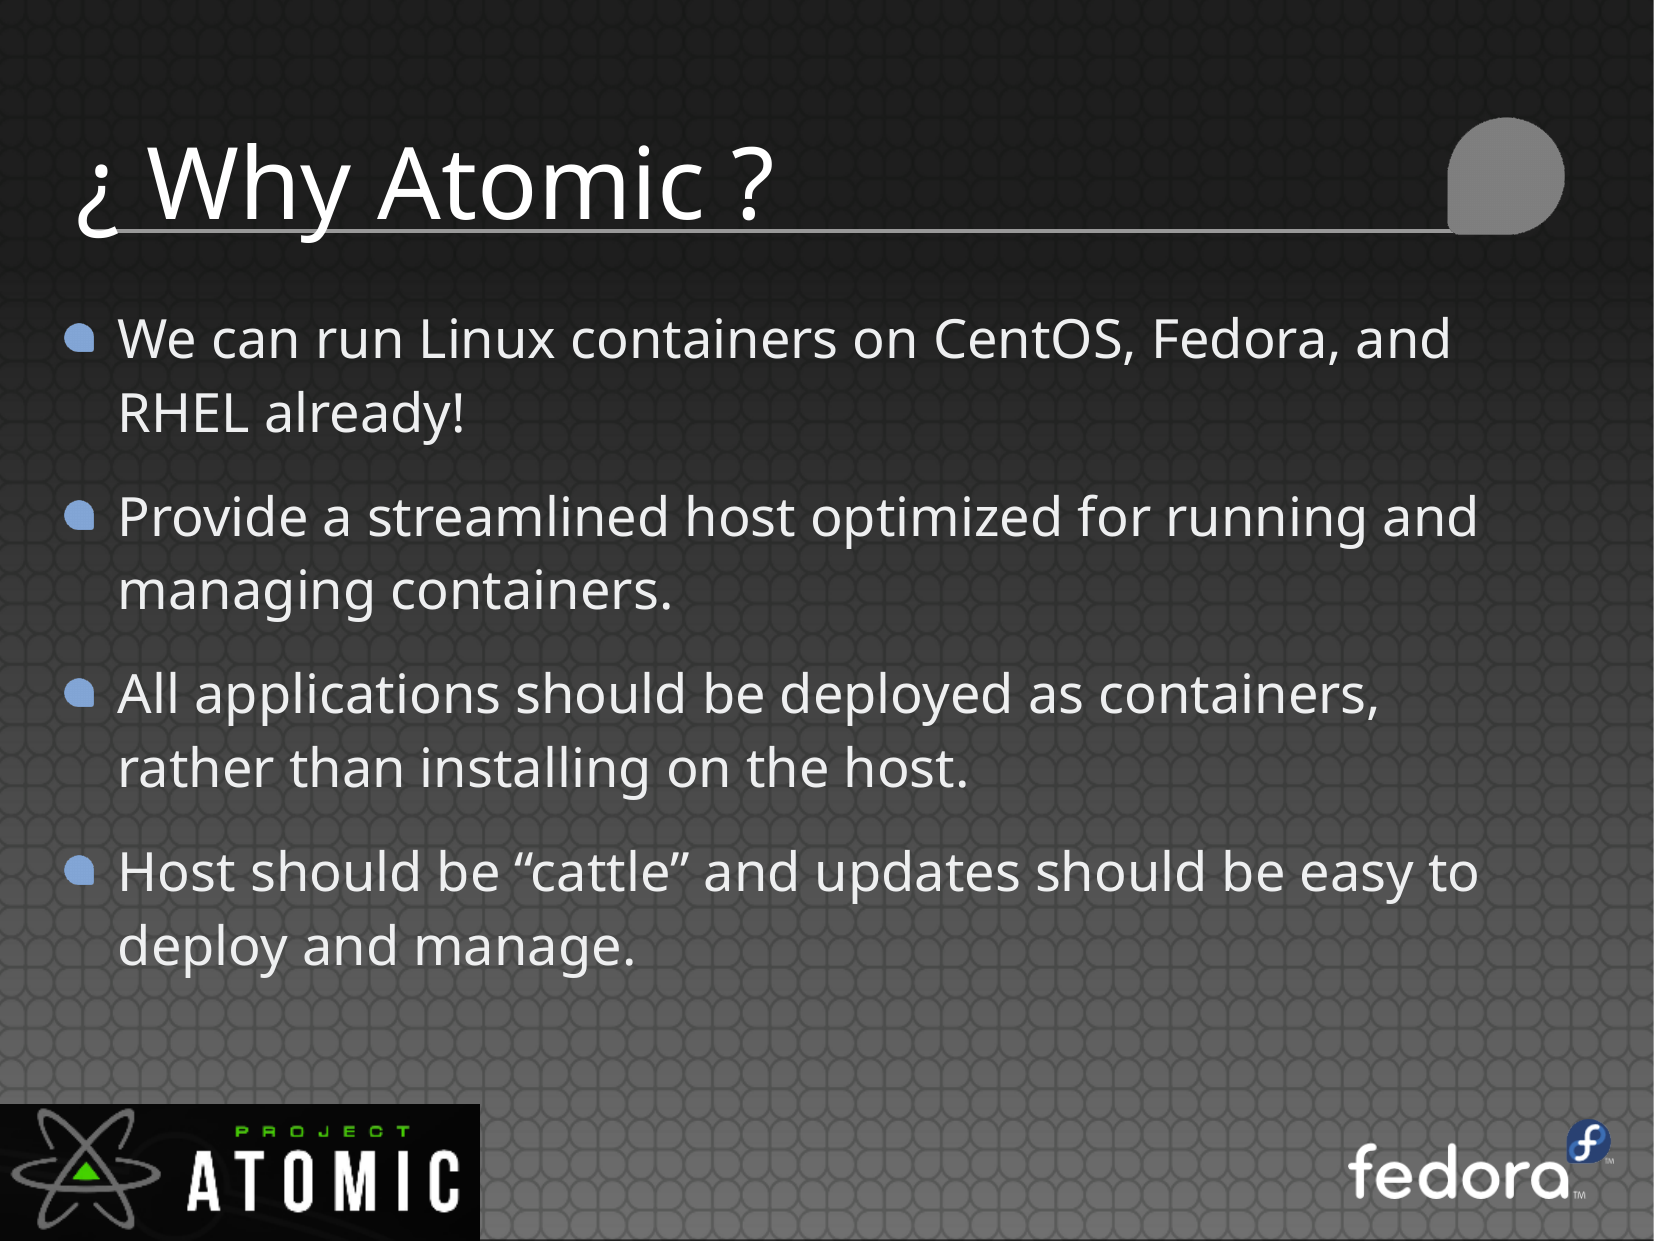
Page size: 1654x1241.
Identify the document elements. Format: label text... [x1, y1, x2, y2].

picture [0, 0, 1654, 1241]
list We can run Linux containers on CentOS, Fedora, and RHEL already! Provide a streamlined host optimized for running and managing containers. All applications should be deployed as containers, rather than installing on the host. Host should be “cattle” and updates should be easy to deploy and manage. [46, 300, 1536, 1105]
title ¿ Why Atomic ? [76, 112, 1566, 249]
